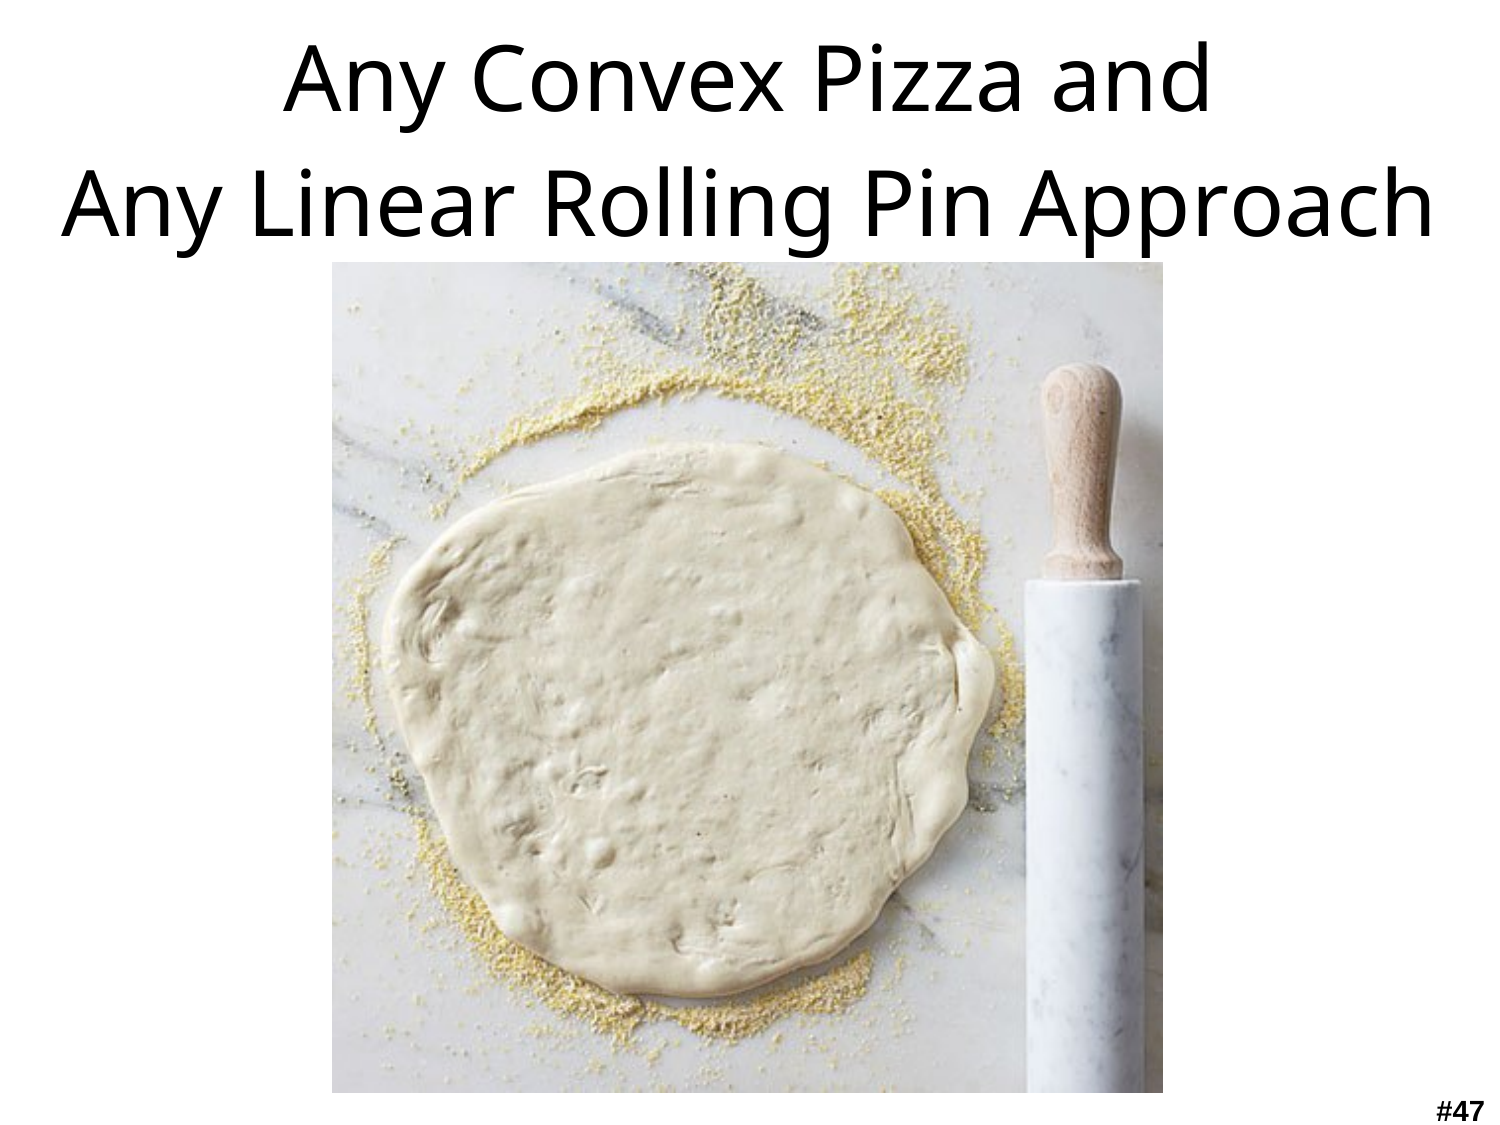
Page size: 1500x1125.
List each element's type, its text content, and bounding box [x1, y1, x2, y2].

title Any Convex Pizza and Any Linear Rolling Pin Approach [24, 32, 1476, 246]
picture [332, 262, 1163, 1093]
